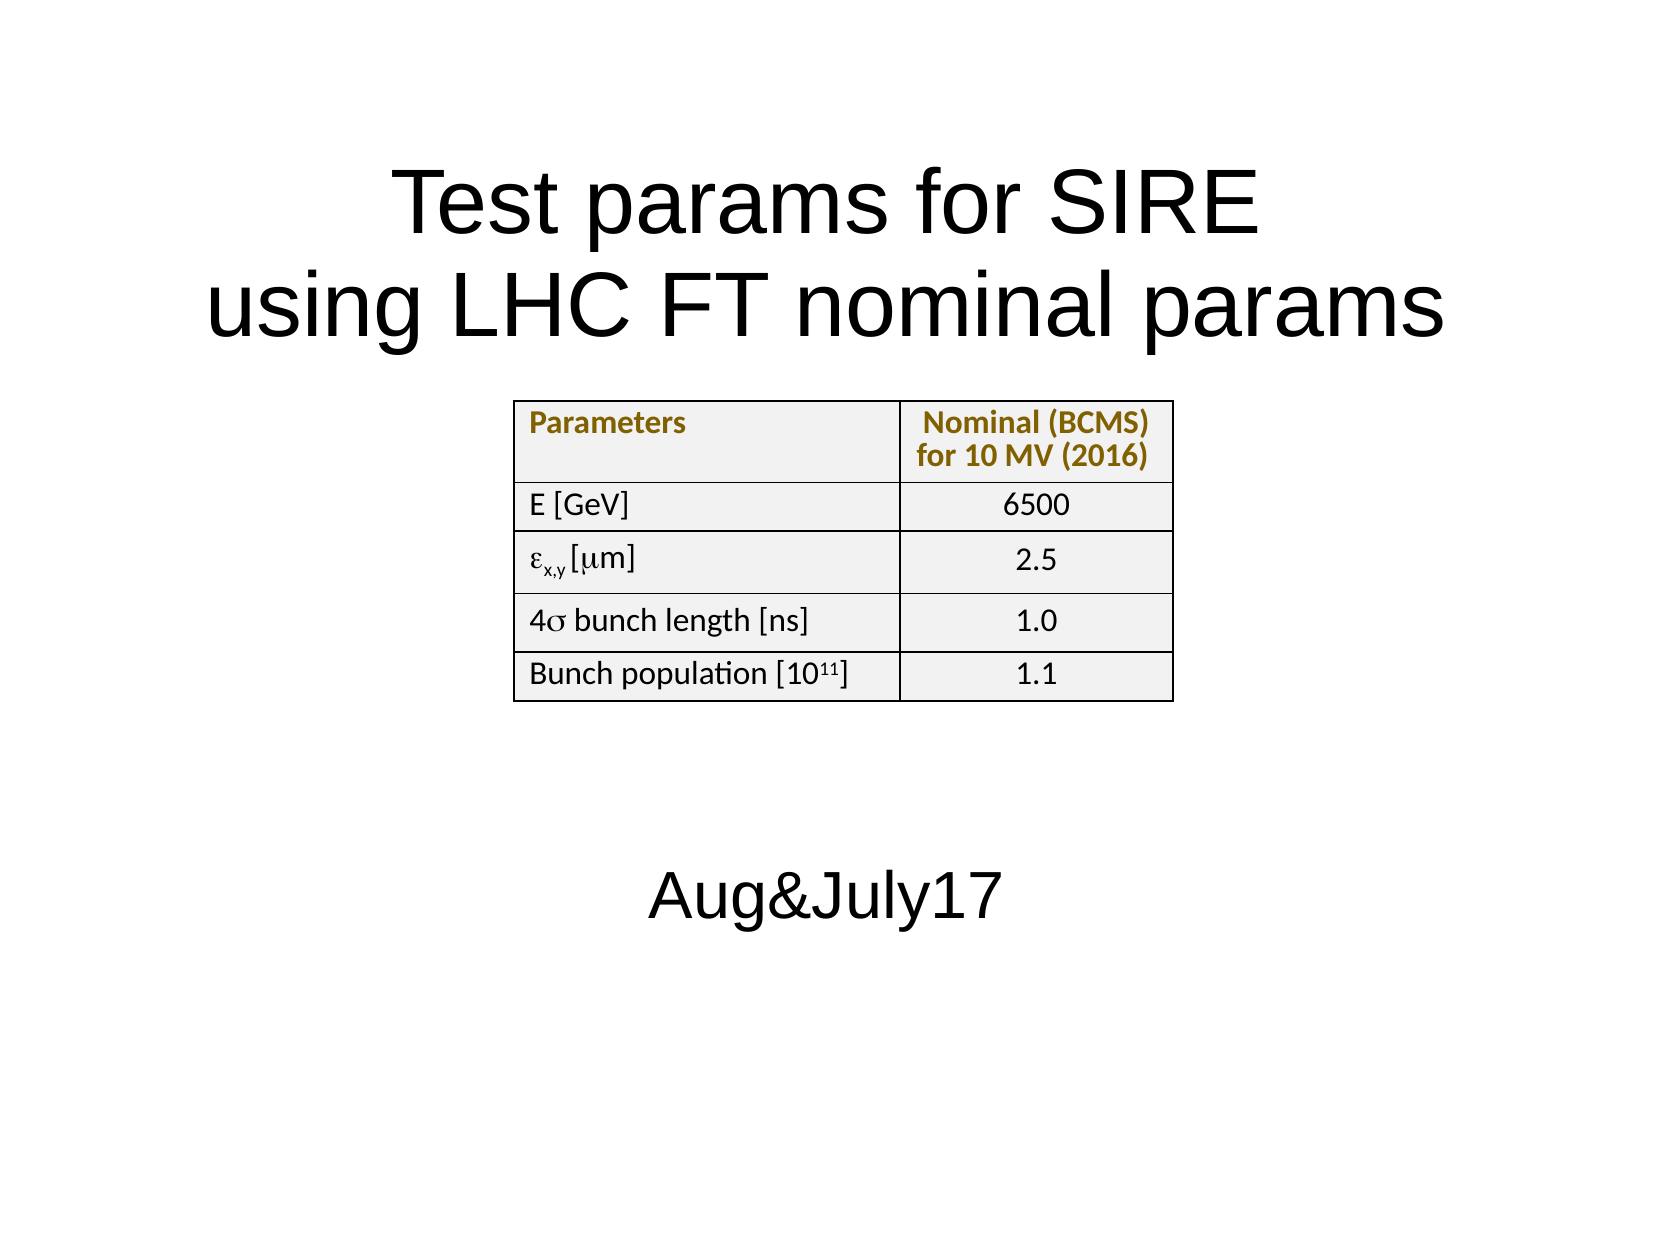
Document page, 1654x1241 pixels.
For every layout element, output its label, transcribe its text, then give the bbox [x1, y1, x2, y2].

table_cell 2.5 [901, 532, 1172, 593]
table_cell ex,y [mm] [515, 532, 899, 593]
table_header Nominal (BCMS) for 10 MV (2016) [901, 402, 1172, 482]
table_header Parameters [515, 402, 899, 482]
table_cell 1.0 [901, 594, 1172, 651]
table_cell 6500 [901, 483, 1172, 530]
table_cell E [GeV] [515, 483, 899, 530]
subtitle Aug&July17 [82, 349, 1571, 1069]
table_cell 4s bunch length [ns] [515, 594, 899, 651]
table_cell 1.1 [901, 653, 1172, 700]
table_cell Bunch population [1011] [515, 653, 899, 700]
title Test params for SIRE using LHC FT nominal params [82, 149, 1571, 349]
